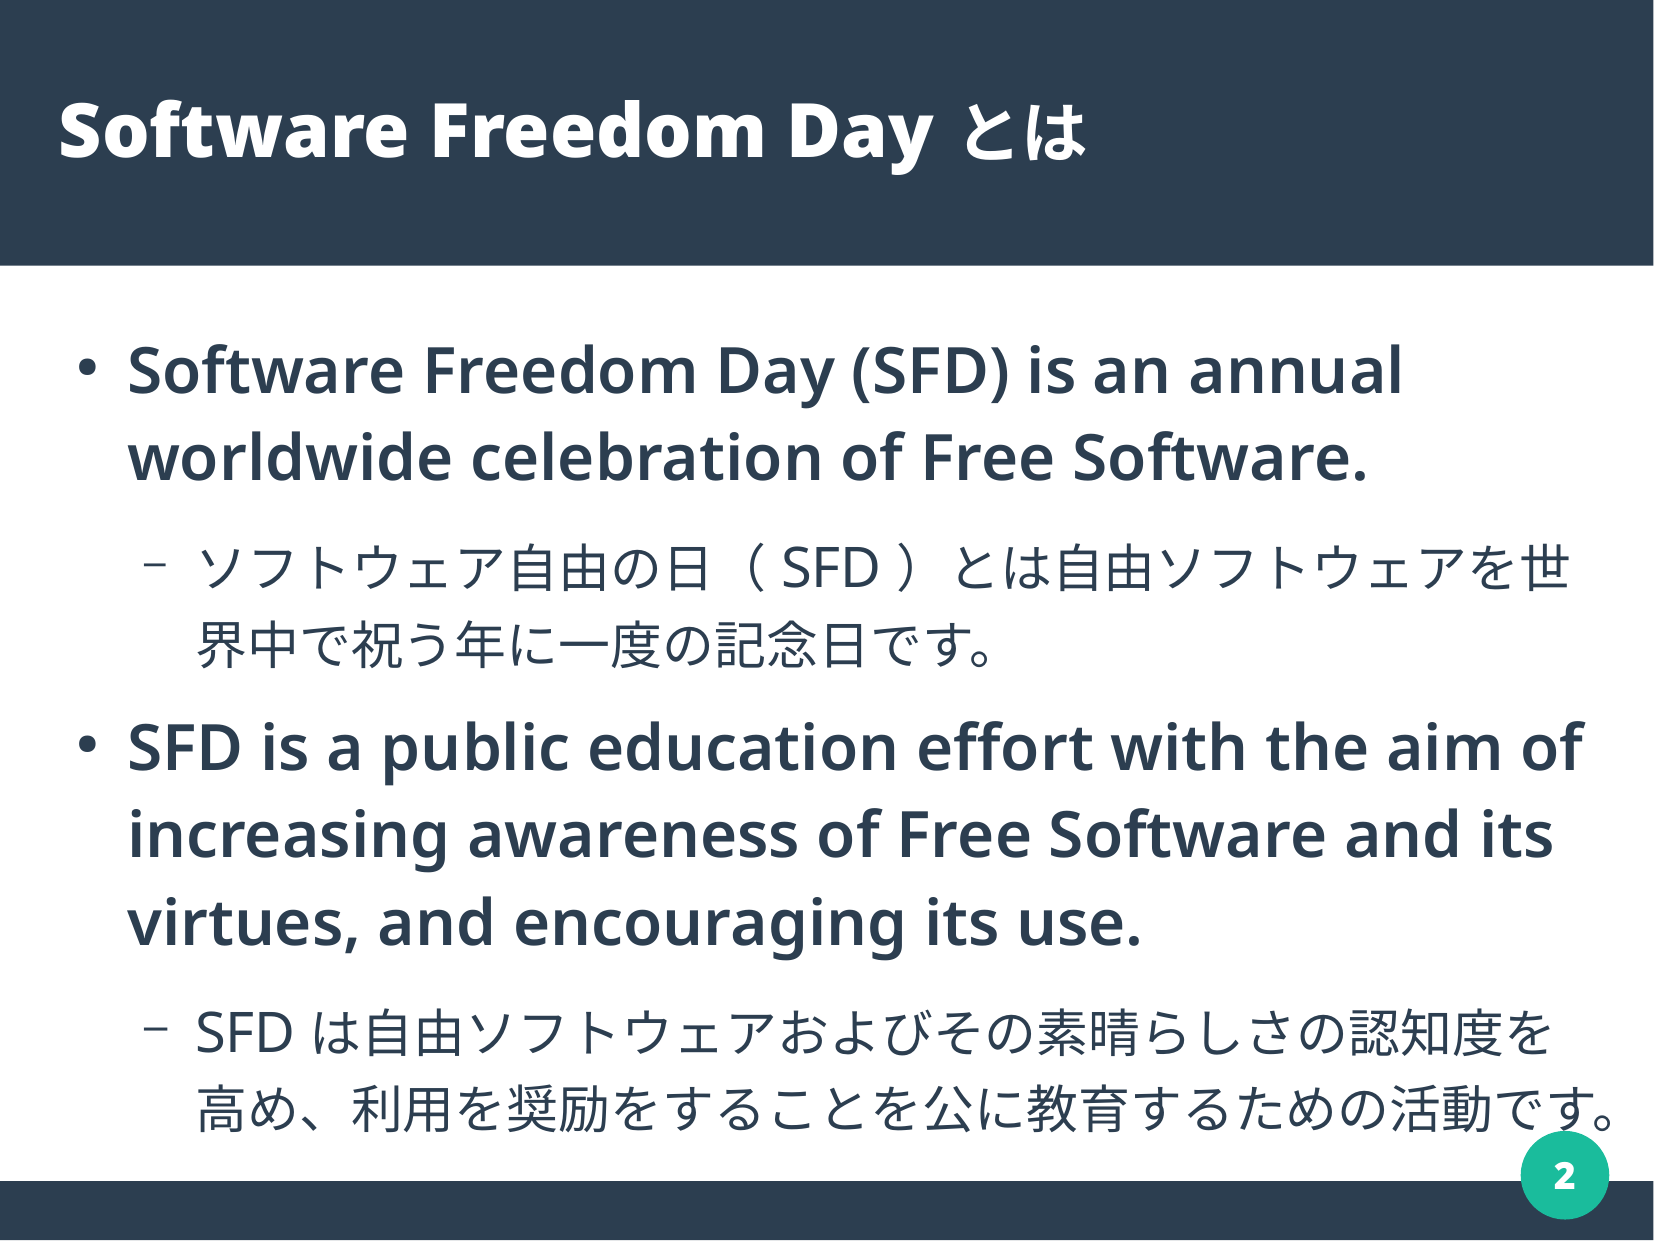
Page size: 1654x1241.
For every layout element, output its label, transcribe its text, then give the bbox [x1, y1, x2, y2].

title Software Freedom Dayとは [59, 49, 1595, 207]
list Software Freedom Day (SFD) is an annual worldwide celebration of Free Software. ソフトウェア自由の日（SFD）とは自由ソフトウェアを世界中で祝う年に一度の記念日です。 SFD is a public education effort with the aim of increasing awareness of Free Software and its virtues, and encouraging its use. SFDは自由ソフトウェアおよびその素晴らしさの認知度を高め、利用を奨励をすることを公に教育するための活動です。 [59, 324, 1595, 1152]
